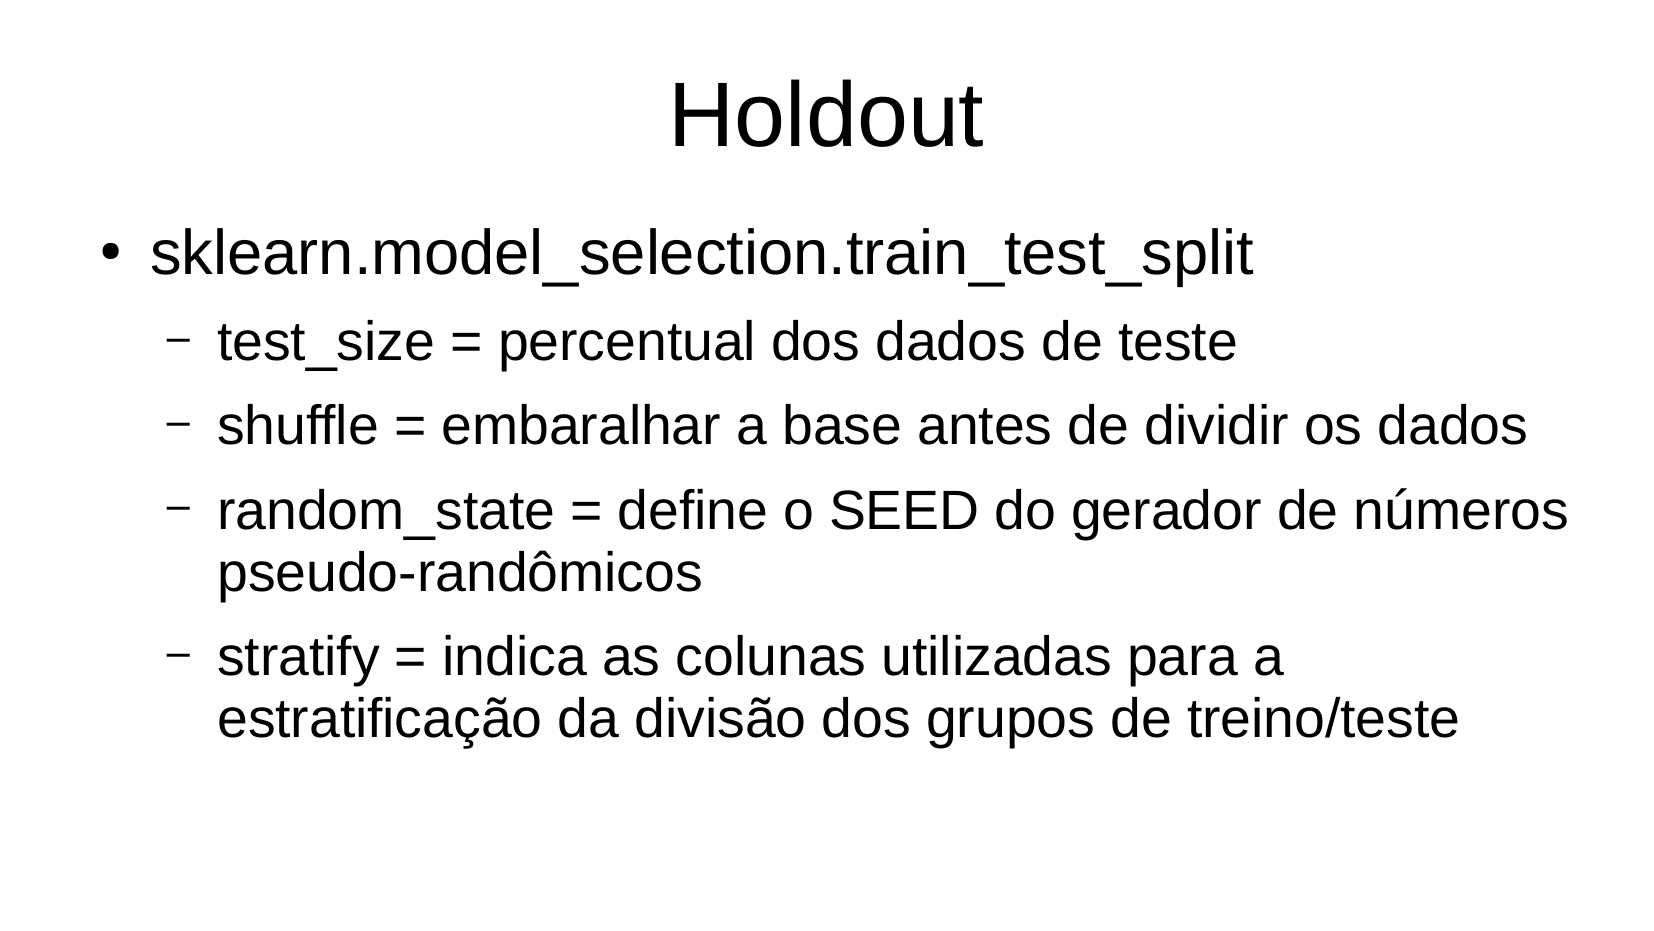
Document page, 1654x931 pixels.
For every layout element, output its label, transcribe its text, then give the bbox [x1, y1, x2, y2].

title Holdout [82, 37, 1571, 193]
list sklearn.model_selection.train_test_split test_size = percentual dos dados de teste shuffle = embaralhar a base antes de dividir os dados random_state = define o SEED do gerador de números pseudo-randômicos stratify = indica as colunas utilizadas para a estratificação da divisão dos grupos de treino/teste [82, 217, 1571, 758]
